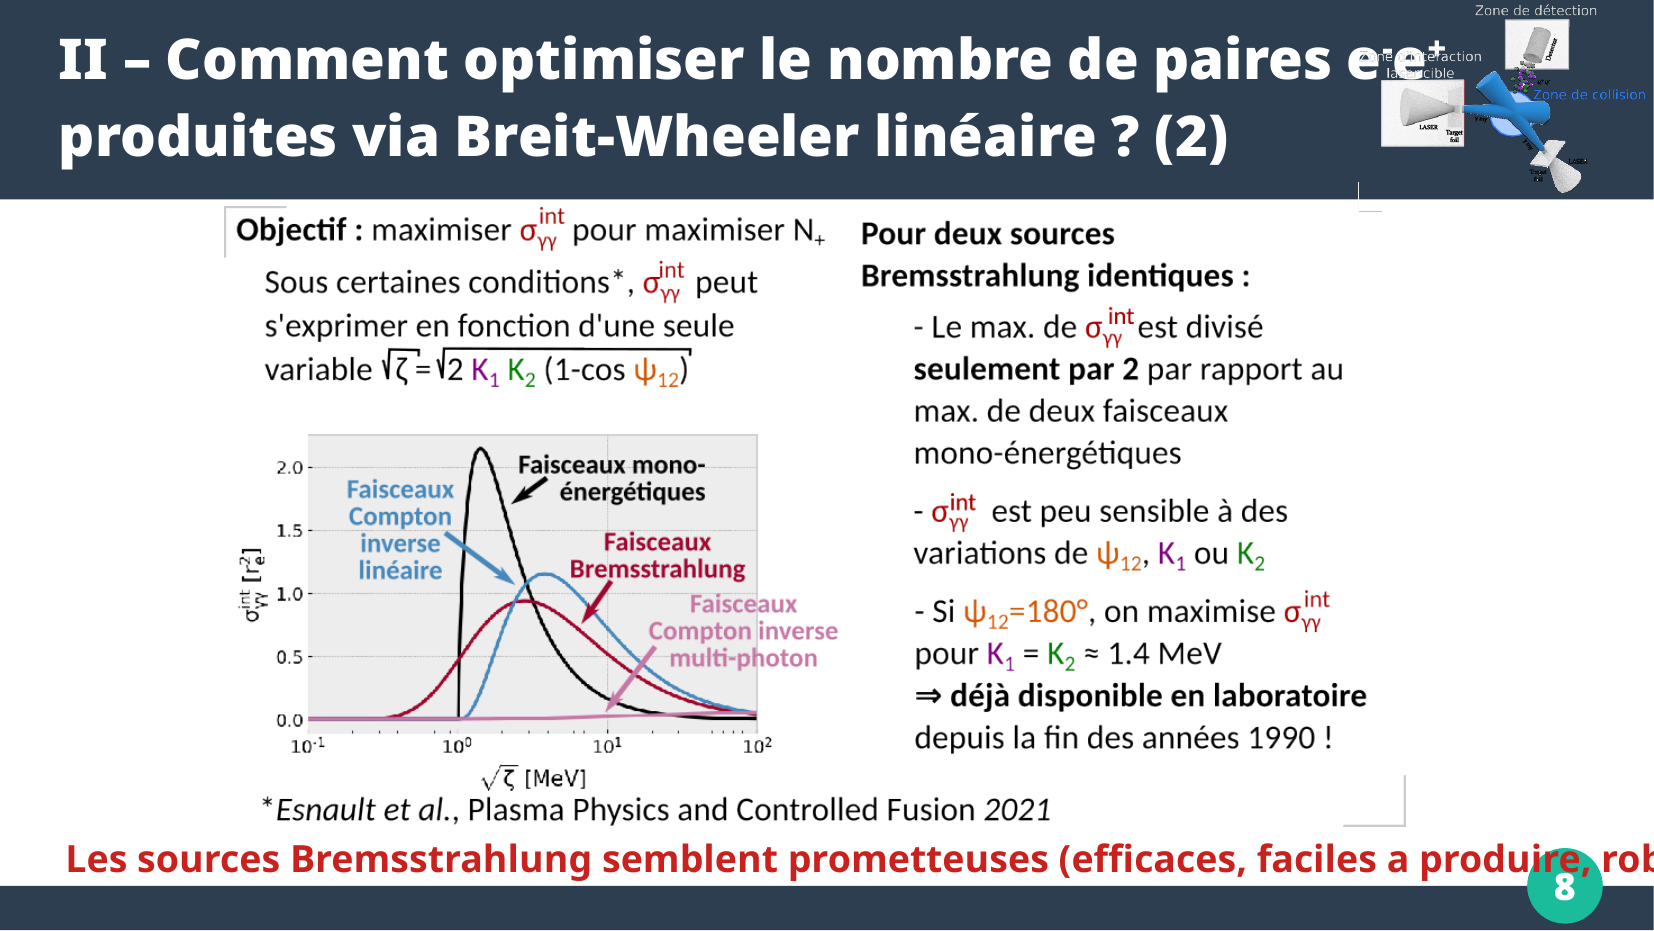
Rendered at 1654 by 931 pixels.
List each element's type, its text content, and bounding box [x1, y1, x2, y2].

title II – Comment optimiser le nombre de paires e-e+ produites via Breit-Wheeler linéaire ? (2) [59, 37, 1358, 155]
text_box Les sources Bremsstrahlung semblent prometteuses (efficaces, faciles a produire, robustes) [50, 826, 1583, 889]
picture [224, 0, 1654, 827]
